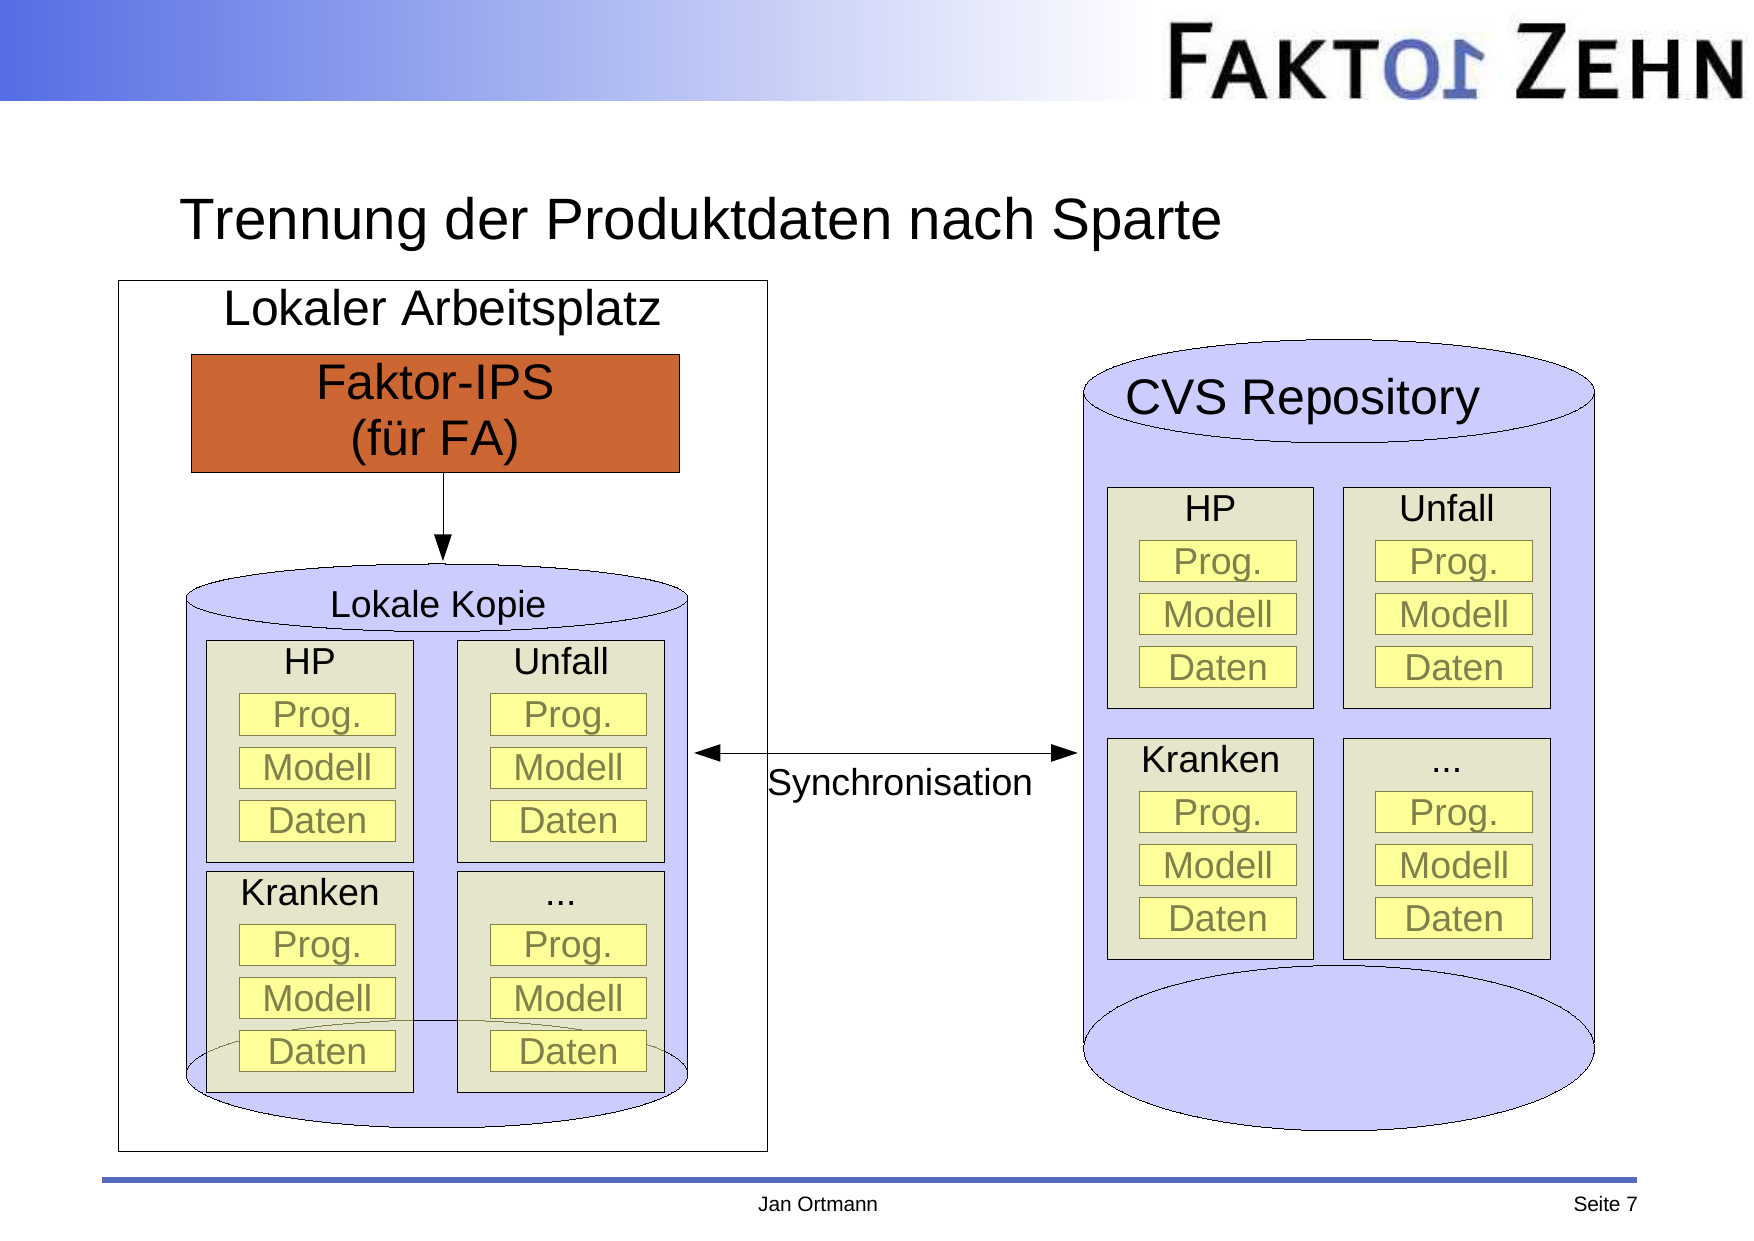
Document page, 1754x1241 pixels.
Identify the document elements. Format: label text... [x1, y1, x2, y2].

title Trennung der Produktdaten nach Sparte [179, 142, 1610, 296]
picture [1162, 7, 1752, 100]
text_box [1083, 339, 1595, 1131]
text_box Unfall [457, 640, 665, 863]
text_box Synchronisation [767, 761, 1033, 804]
text_box HP [206, 640, 414, 863]
text_box CVS Repository [1125, 369, 1495, 425]
text_box Kranken [1107, 738, 1314, 960]
text_box HP [1107, 487, 1314, 709]
text_box ... [457, 871, 665, 1093]
text_box Lokaler Arbeitsplatz [118, 280, 768, 1152]
text_box ... [1343, 738, 1551, 960]
text_box Lokale Kopie [330, 583, 547, 626]
text_box Unfall [1343, 487, 1551, 709]
text_box Kranken [206, 871, 414, 1093]
